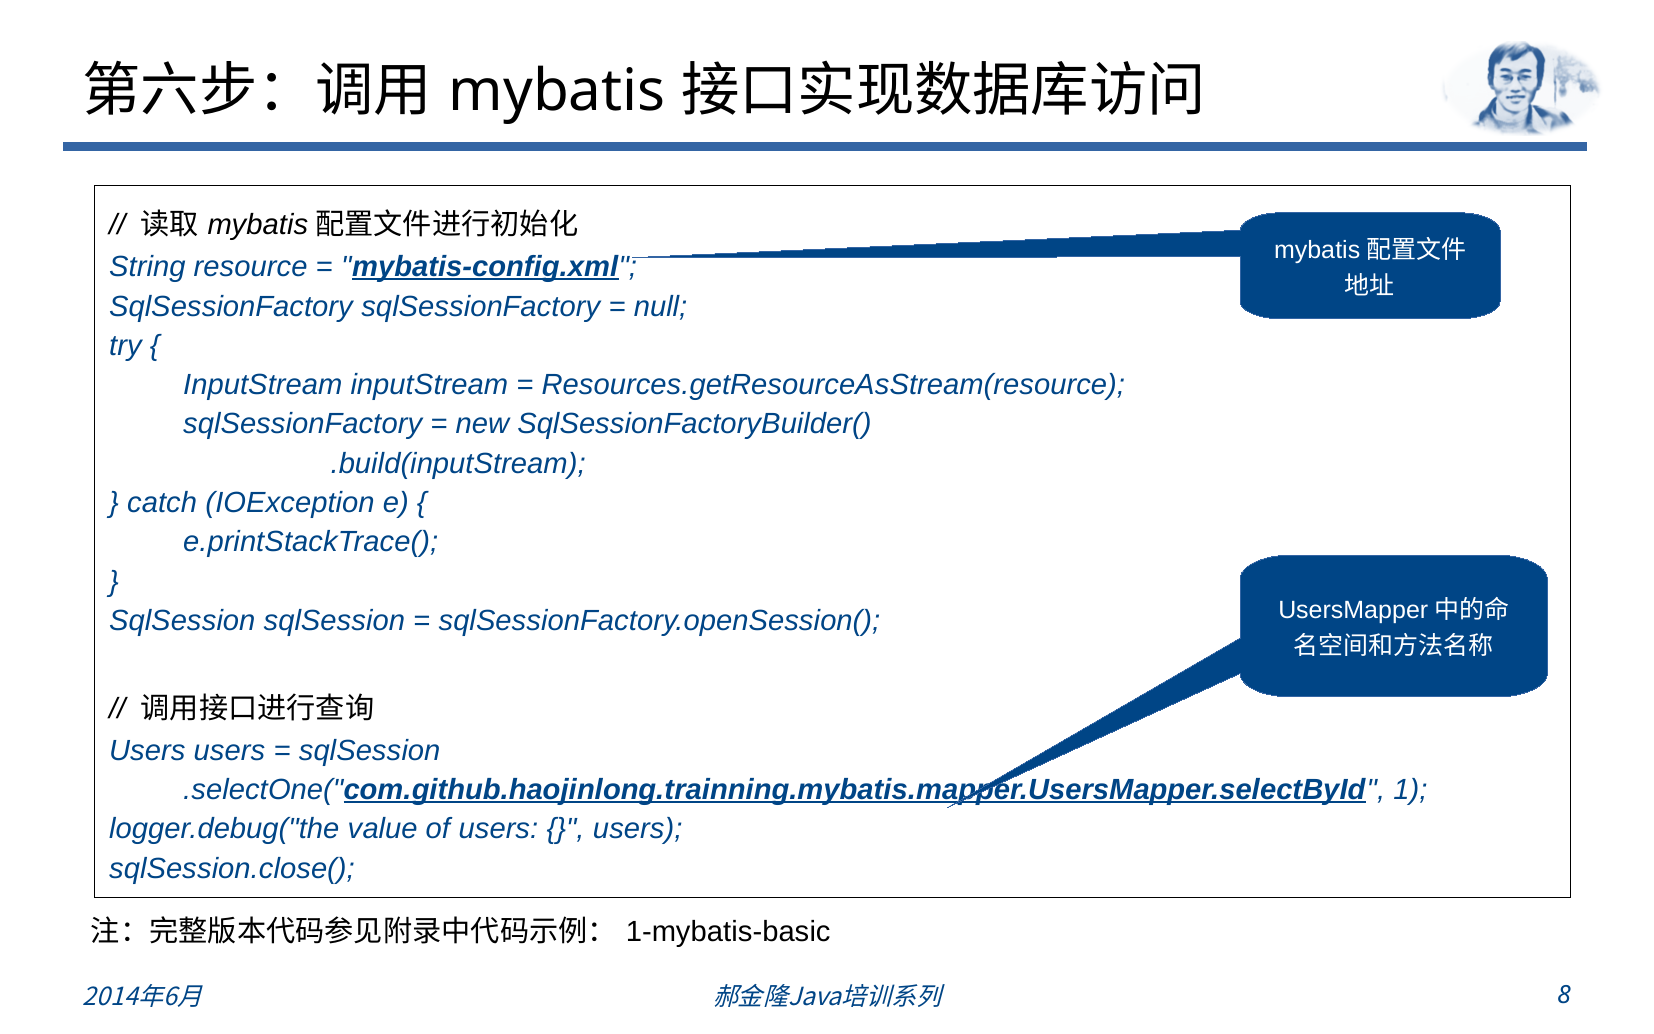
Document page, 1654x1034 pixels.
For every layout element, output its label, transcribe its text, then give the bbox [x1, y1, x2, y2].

picture [1440, 41, 1604, 136]
text_box 注：完整版本代码参见附录中代码示例：1-mybatis-basic [76, 900, 1099, 955]
text_box mybatis配置文件地址 [632, 212, 1501, 319]
title 第六步：调用mybatis接口实现数据库访问 [82, 41, 1571, 130]
text_box // 读取mybatis配置文件进行初始化 String resource = "mybatis-config.xml"; SqlSessionFactory sqlSessionFactory = null; try { InputStream inputStream = Resources.getResourceAsStream(resource); sqlSessionFactory = new SqlSessionFactoryBuilder() .build(inputStream); } catch (IOException e) { e.printStackTrace(); } SqlSession sqlSession = sqlSessionFactory.openSession(); // 调用接口进行查询 Users users = sqlSession .selectOne("com.github.haojinlong.trainning.mybatis.mapper.UsersMapper.selectById", 1); logger.debug("the value of users: {}", users); sqlSession.close(); [94, 185, 1571, 898]
text_box UsersMapper中的命名空间和方法名称 [947, 555, 1548, 808]
